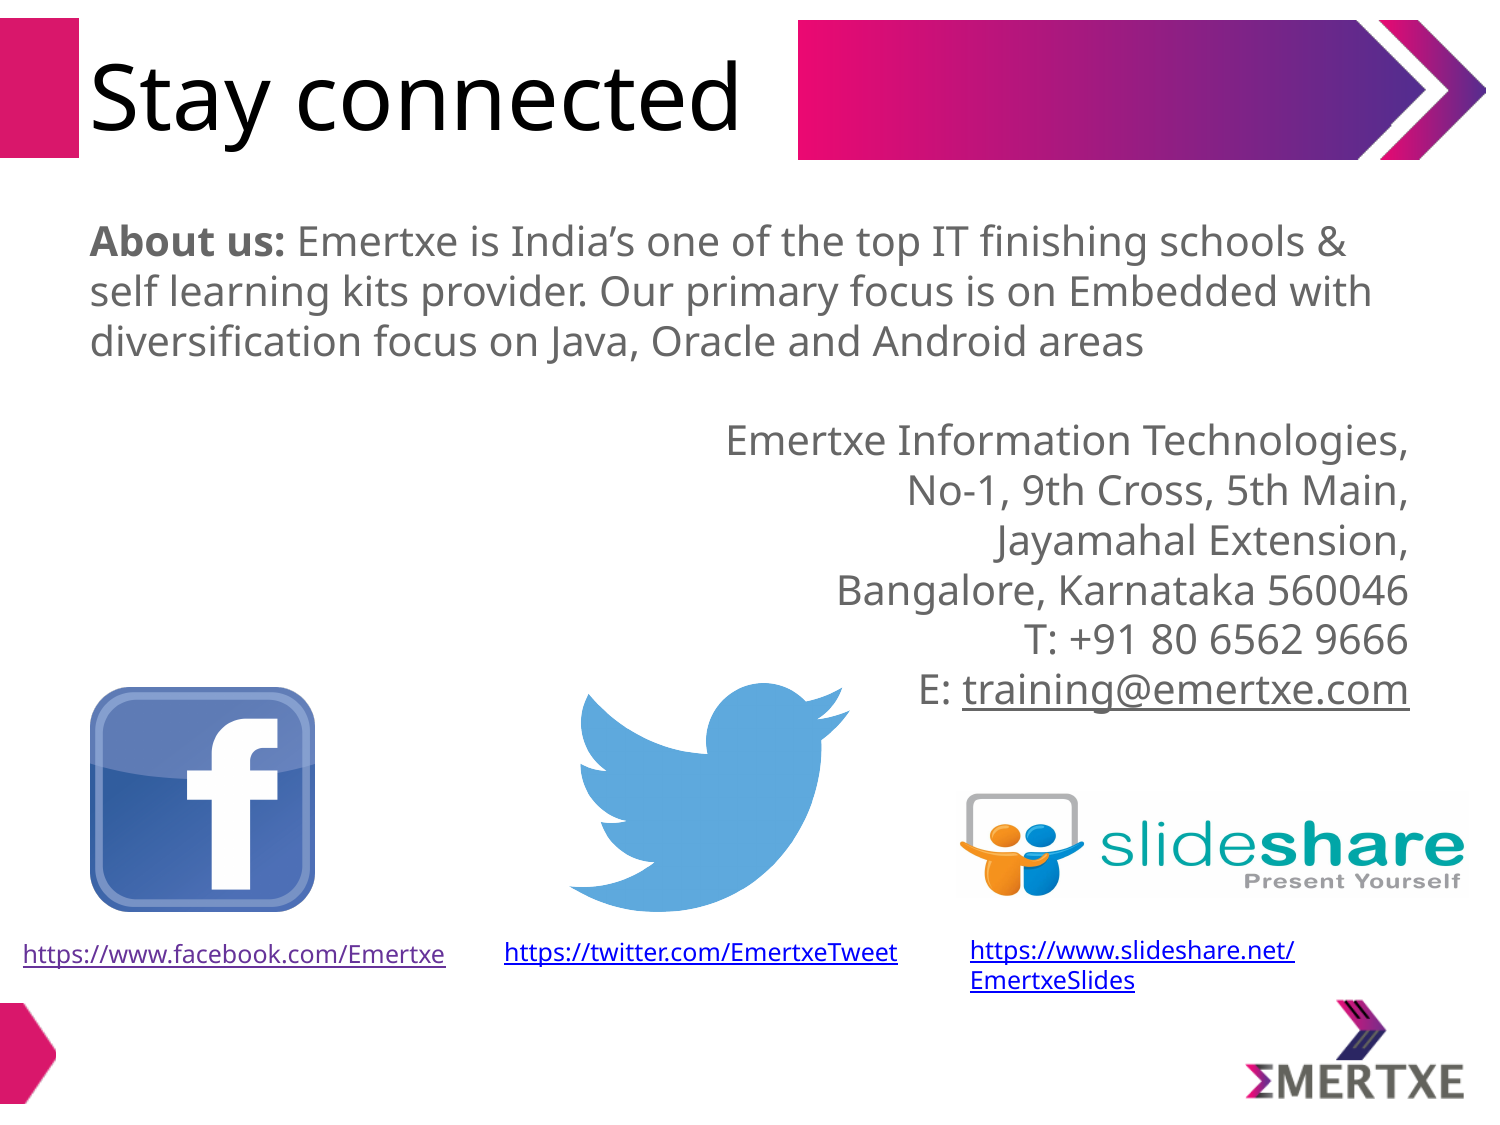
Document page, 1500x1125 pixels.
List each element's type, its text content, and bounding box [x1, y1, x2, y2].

text_box https://twitter.com/EmertxeTweet [489, 928, 933, 974]
text_box About us: Emertxe is India’s one of the top IT finishing schools & self learning kits provider. Our primary focus is on Embedded with diversification focus on Java, Oracle and Android areas Emertxe Information Technologies, No-1, 9th Cross, 5th Main, Jayamahal Extension, Bangalore, Karnataka 560046 T: +91 80 6562 9666 E: training@emertxe.com [74, 207, 1425, 656]
picture [1245, 1002, 1465, 1099]
picture [1425, 20, 1486, 160]
picture [90, 687, 315, 912]
picture [956, 791, 1469, 898]
text_box https://www.slideshare.net/EmertxeSlides [954, 926, 1472, 1002]
text_box https://www.facebook.com/Emertxe [7, 931, 468, 976]
text_box Stay connected [74, 0, 1425, 188]
picture [569, 683, 850, 912]
